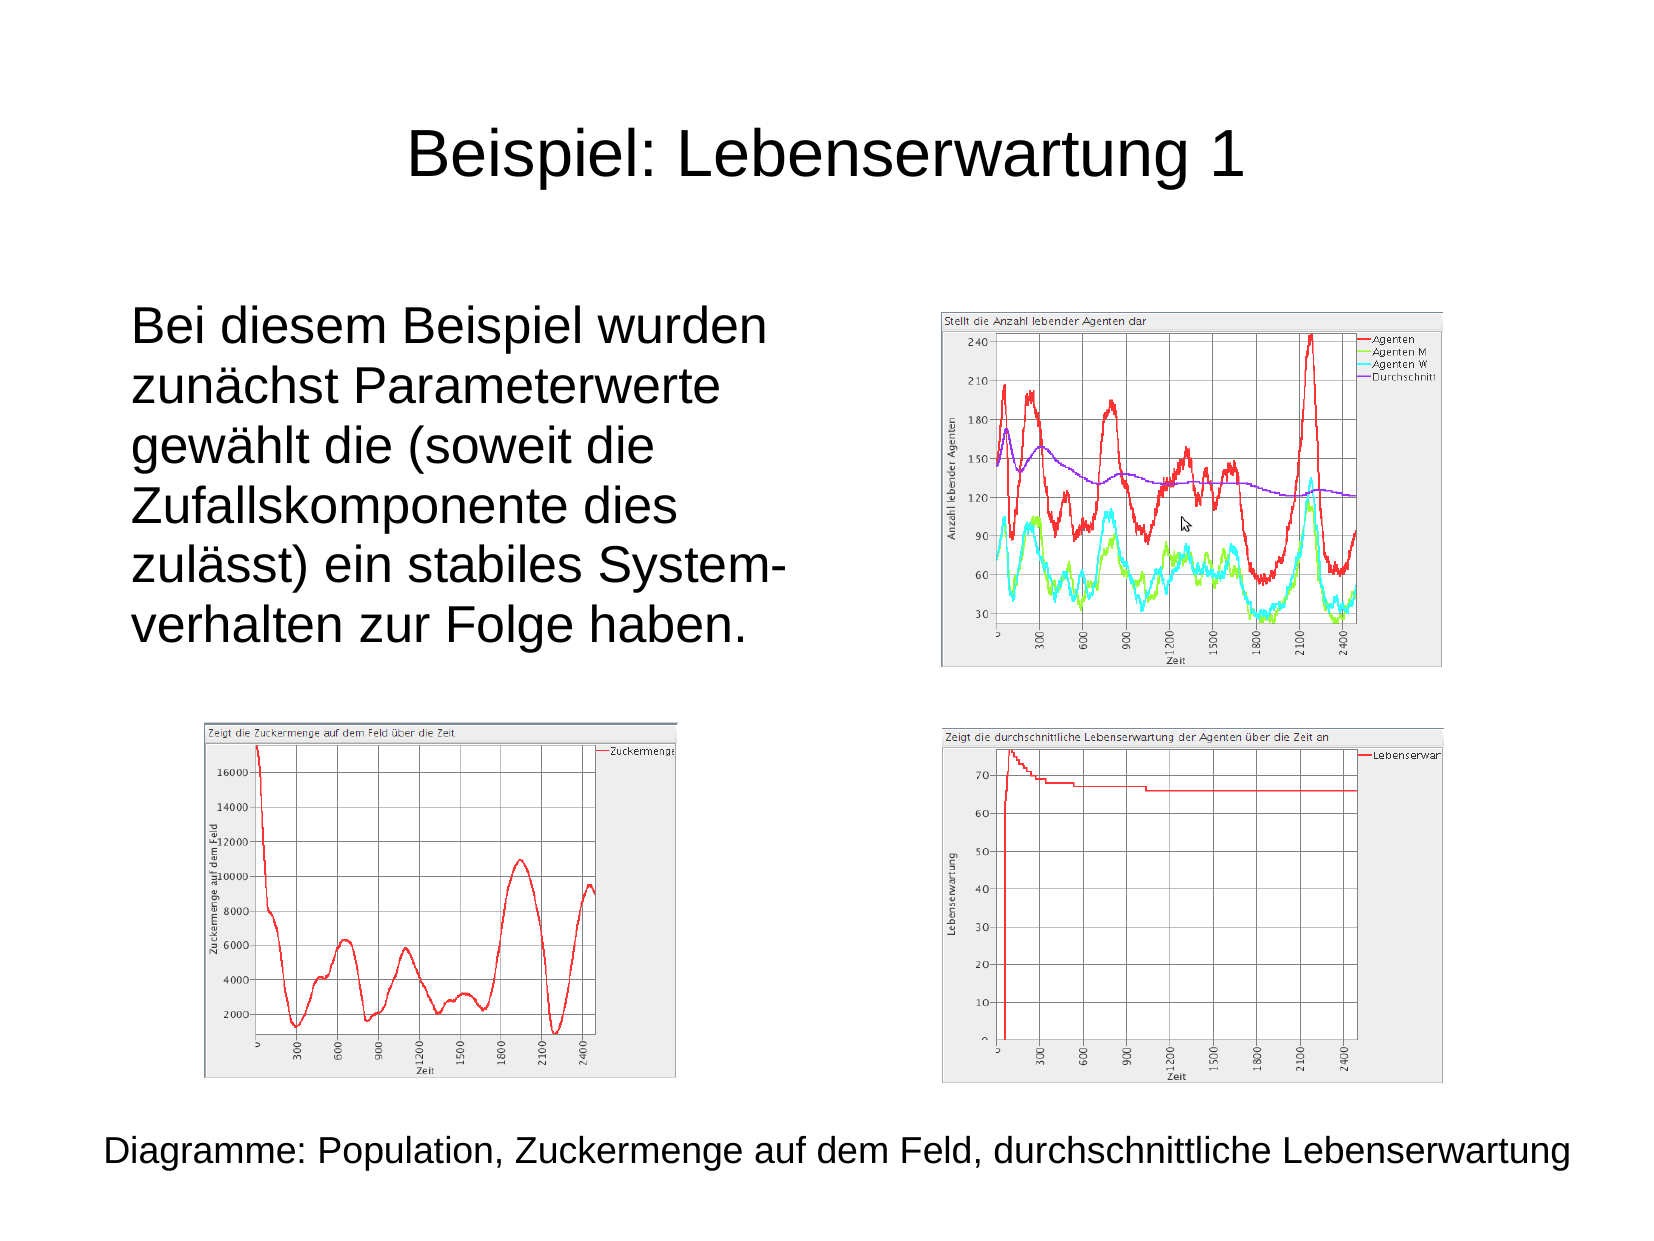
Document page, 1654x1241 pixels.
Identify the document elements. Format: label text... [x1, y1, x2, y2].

chart [130, 295, 1506, 687]
text_box Diagramme: Population, Zuckermenge auf dem Feld, durchschnittliche Lebenserwartung [88, 1122, 1595, 1179]
chart [838, 702, 1565, 1093]
text_box [59, 352, 1548, 1241]
title Beispiel: Lebenserwartung 1 [82, 49, 1571, 257]
chart [41, 708, 768, 1100]
